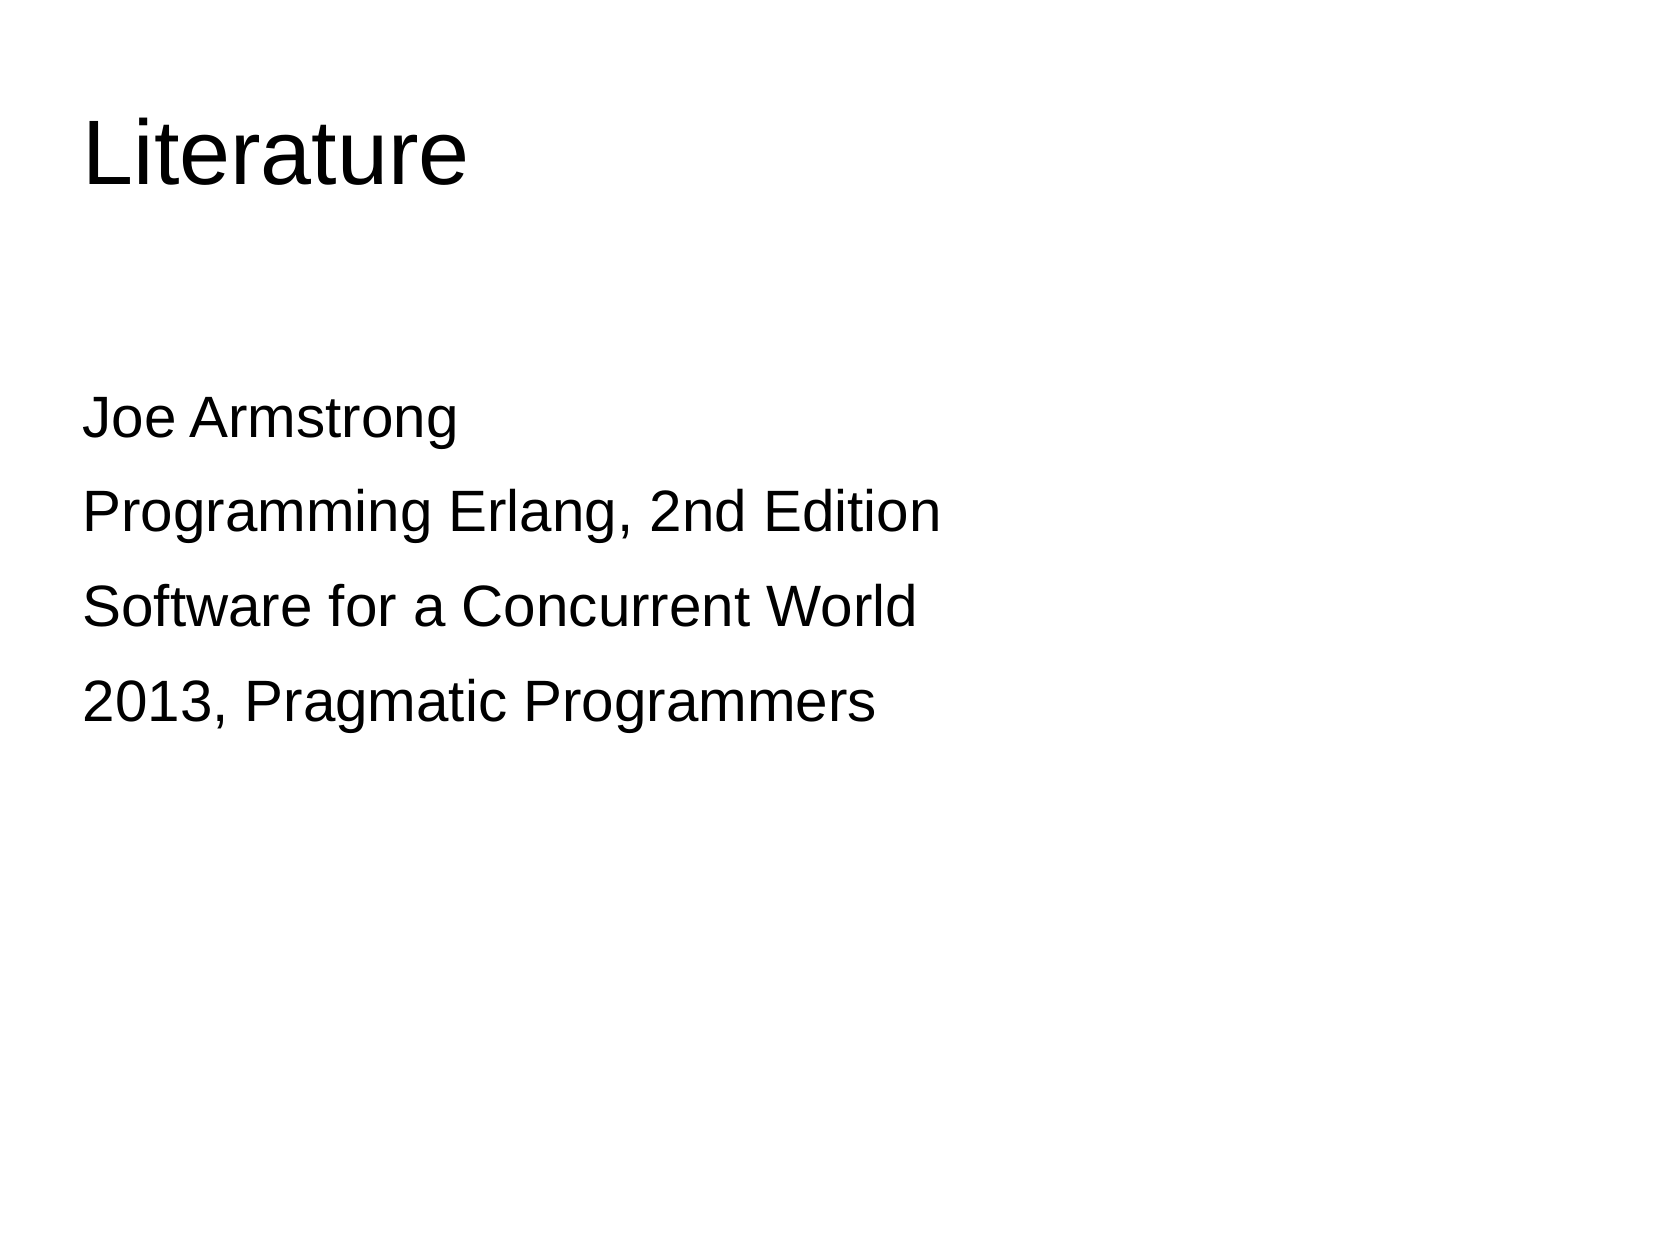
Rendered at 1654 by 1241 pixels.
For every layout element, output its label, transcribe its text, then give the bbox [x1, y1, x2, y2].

list Joe Armstrong Programming Erlang, 2nd Edition Software for a Concurrent World 2013, Pragmatic Programmers [82, 290, 1571, 1010]
title Literature [82, 49, 1571, 257]
